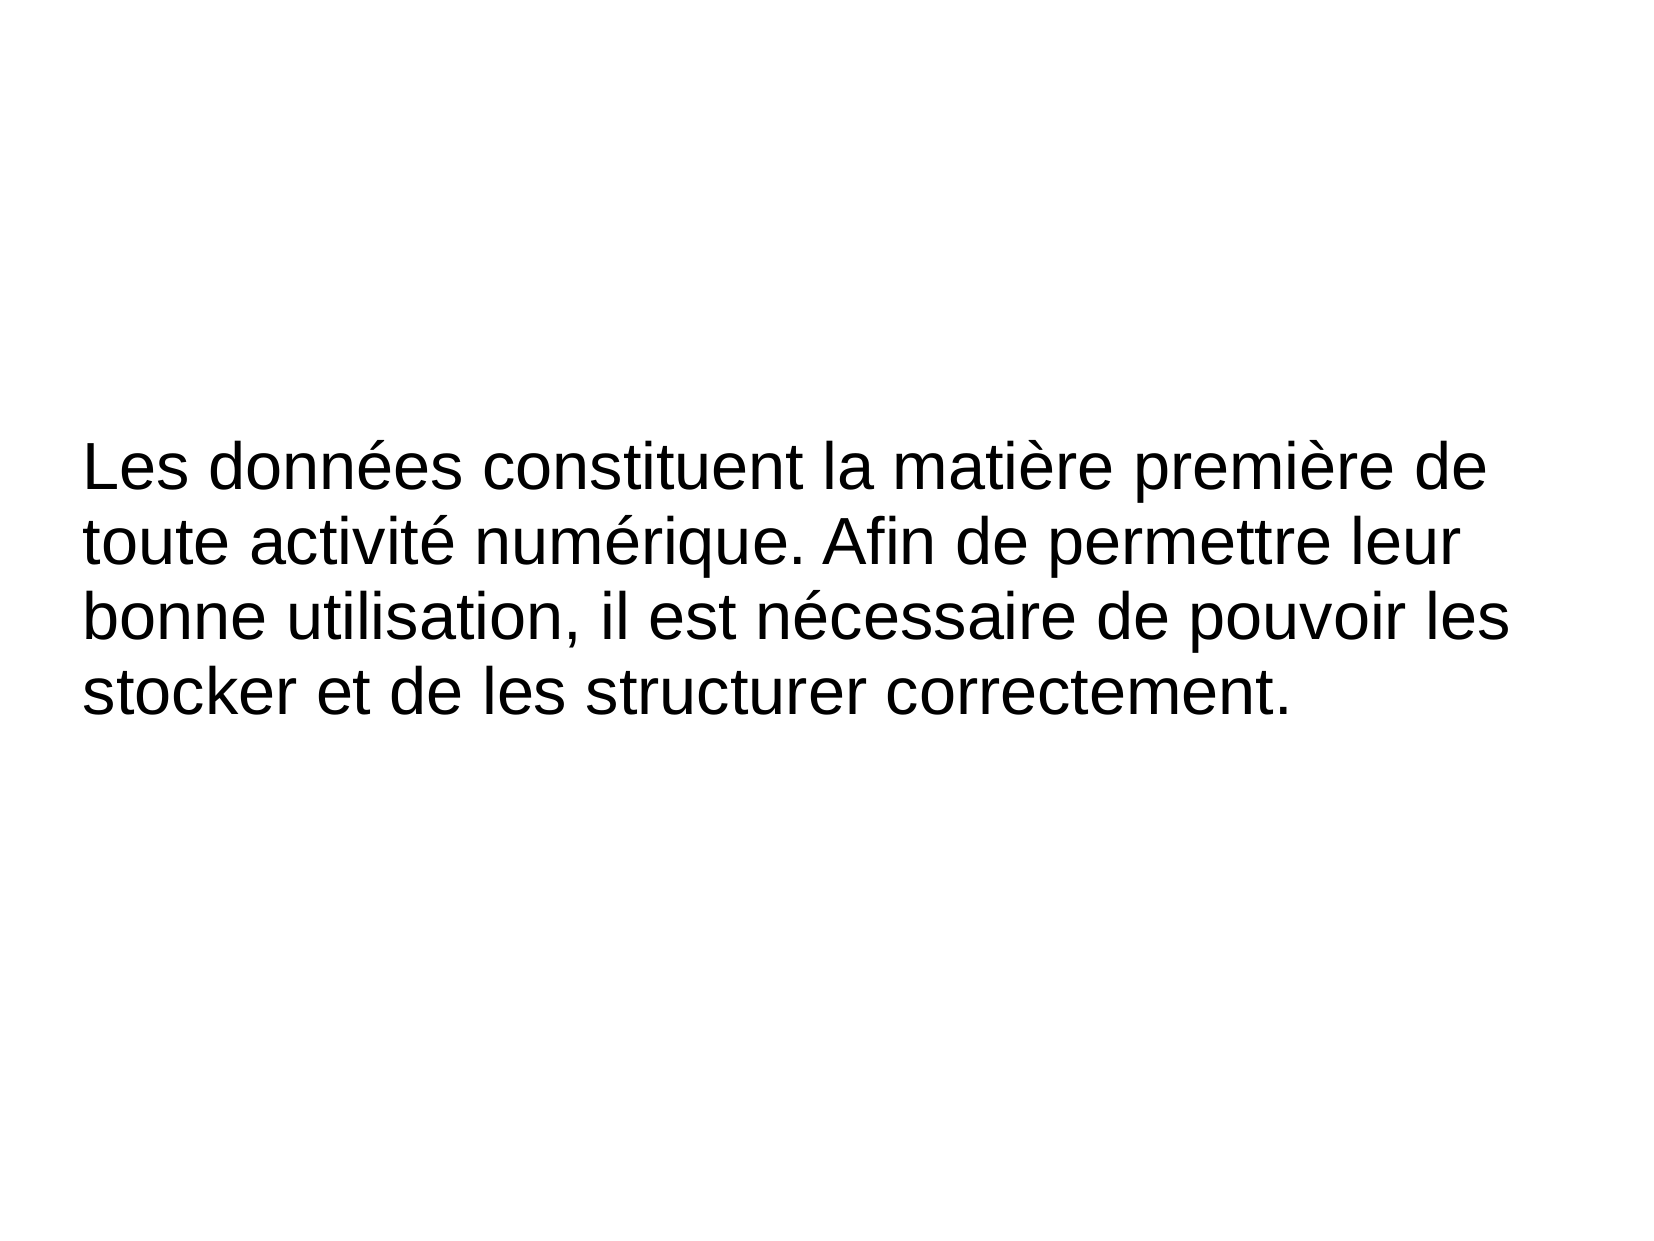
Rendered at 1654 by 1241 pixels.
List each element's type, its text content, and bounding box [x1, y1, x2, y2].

subtitle Les données constituent la matière première de toute activité numérique. Afin de permettre leur bonne utilisation, il est nécessaire de pouvoir les stocker et de les structurer correctement. [82, 49, 1571, 1109]
